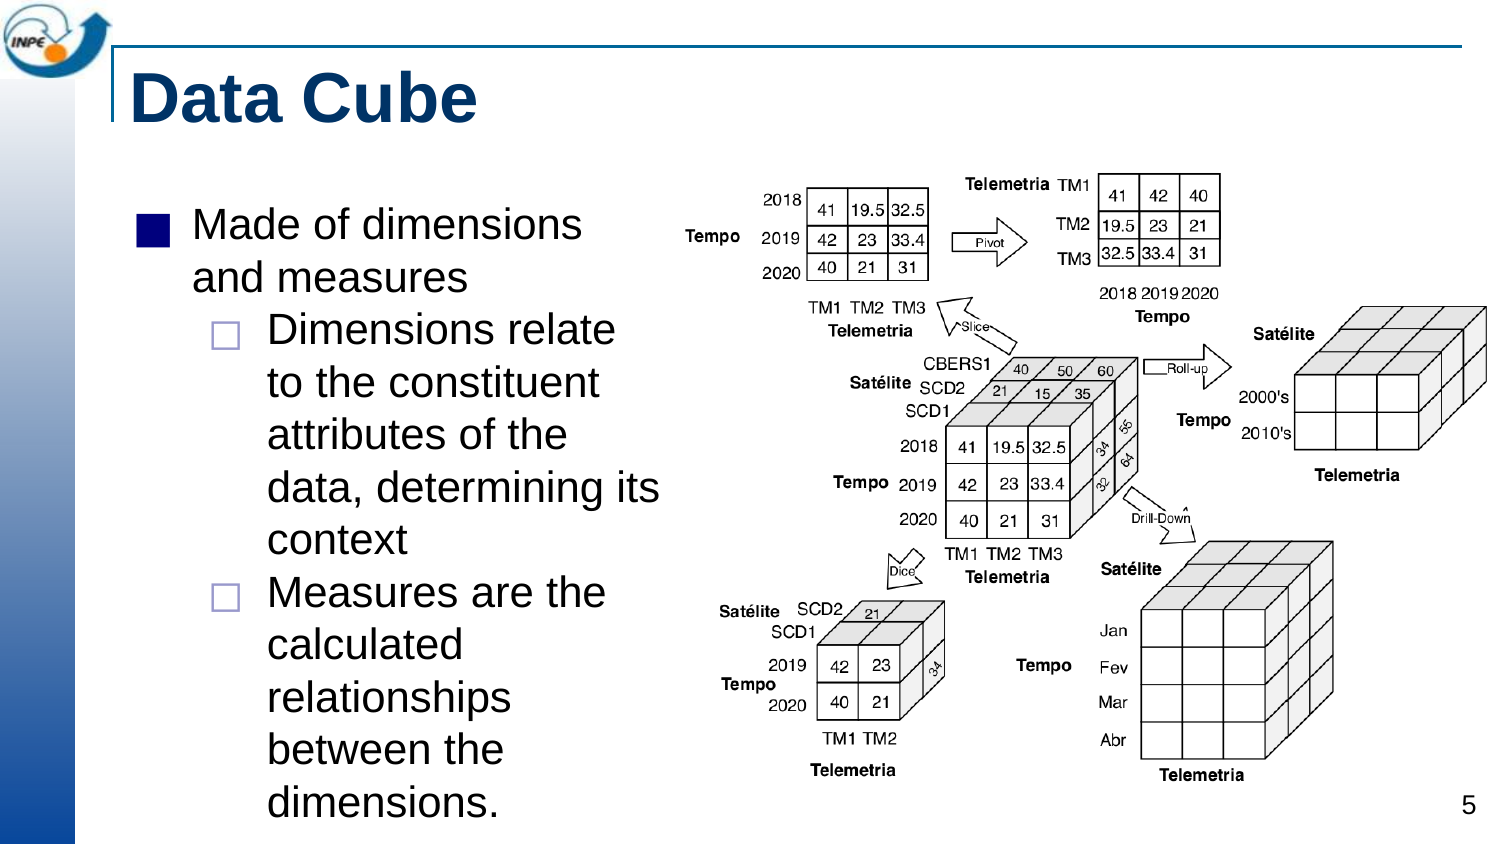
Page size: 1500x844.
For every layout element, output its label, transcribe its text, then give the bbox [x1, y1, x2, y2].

picture [0, 0, 113, 79]
picture [679, 168, 1494, 789]
title Data Cube [112, 46, 1450, 141]
list Made of dimensions and measures Dimensions relate to the constituent attributes of the data, determining its context Measures are the calculated relationships between the dimensions. [99, 187, 679, 769]
slide_number <number> [1403, 789, 1494, 844]
